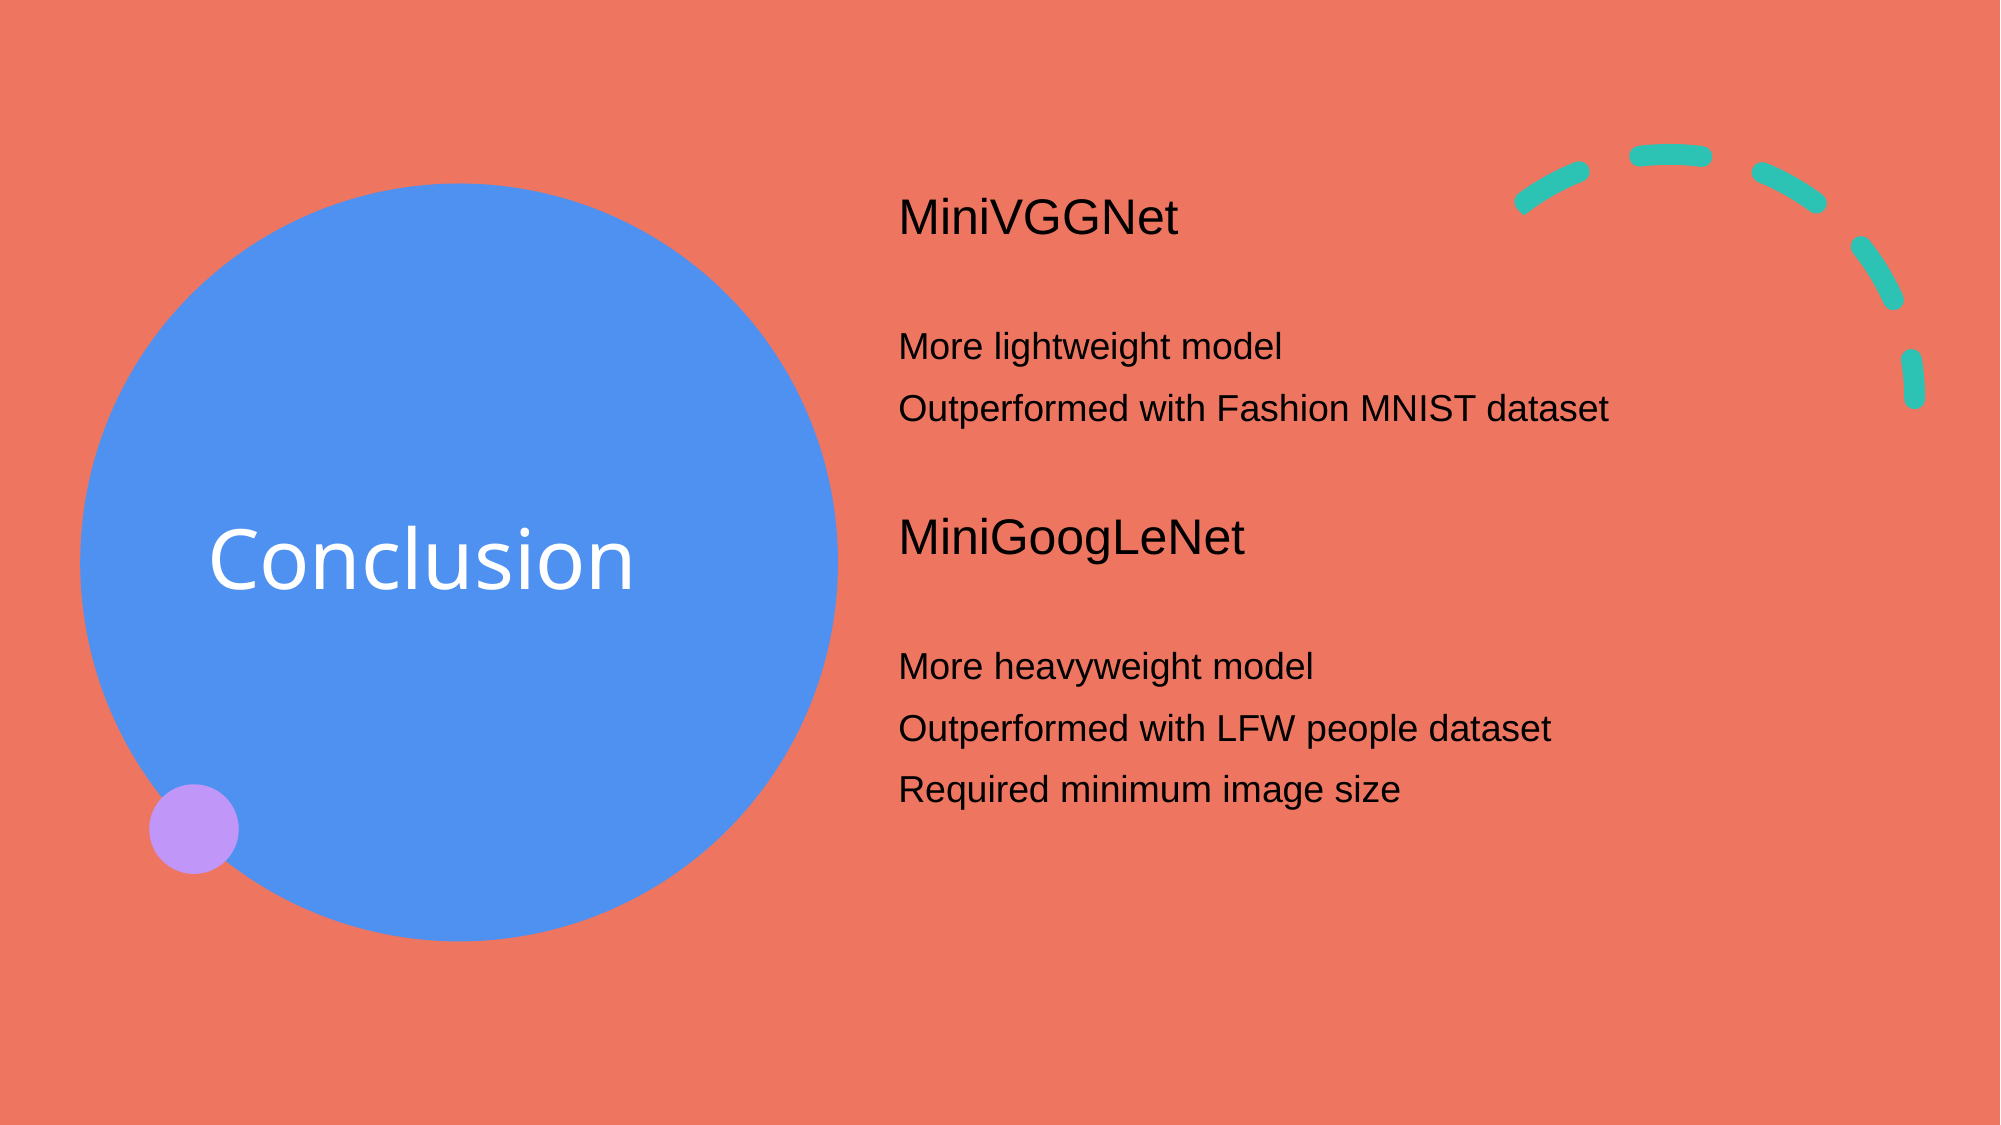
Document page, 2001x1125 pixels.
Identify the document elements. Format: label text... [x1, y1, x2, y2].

text_box [0, 0, 2000, 1125]
list MiniVGGNet More lightweight model Outperformed with Fashion MNIST dataset MiniGoogLeNet More heavyweight model Outperformed with LFW people dataset Required minimum image size [883, 183, 1971, 1018]
title Conclusion [192, 229, 724, 896]
